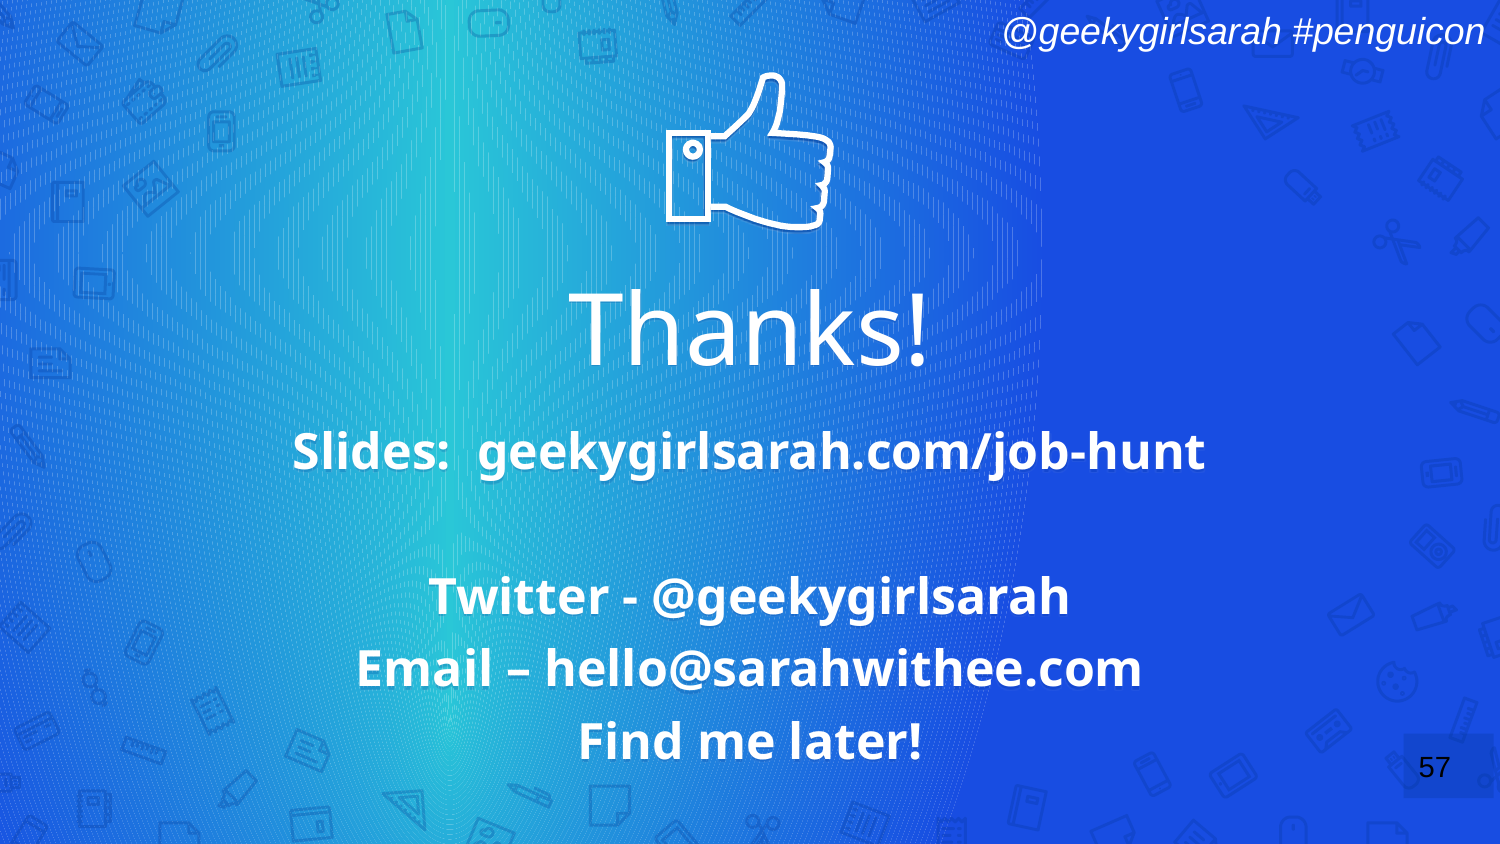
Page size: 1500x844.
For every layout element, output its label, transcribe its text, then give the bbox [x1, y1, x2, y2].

subtitle Slides: geekygirlsarah.com/job-hunt Twitter - @geekygirlsarah Email – hello@sarahwithee.com Find me later! [209, 404, 1291, 673]
title Thanks! [209, 284, 1291, 401]
slide_number <number> [1403, 733, 1494, 799]
